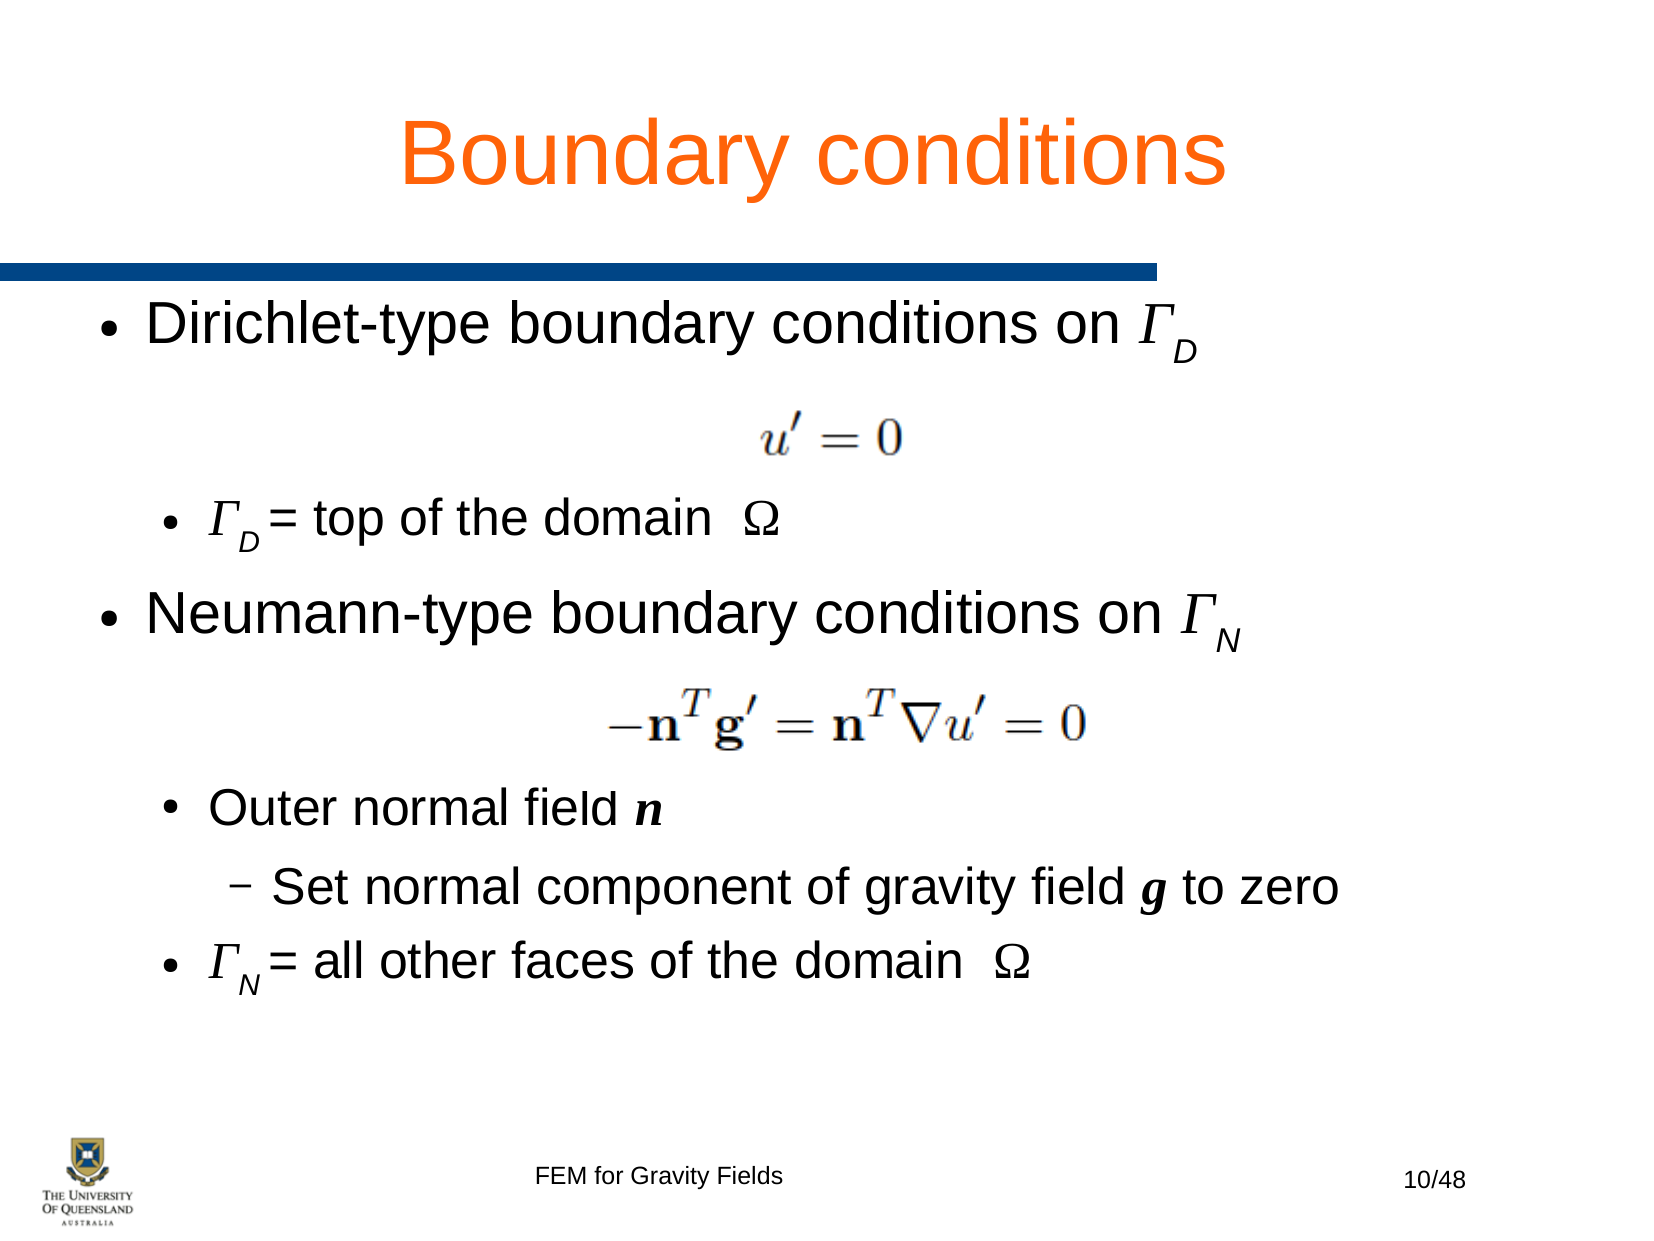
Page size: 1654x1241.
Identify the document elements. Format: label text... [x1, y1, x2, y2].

title Boundary conditions [82, 49, 1571, 257]
list Dirichlet-type boundary conditions on ΓD ΓD = top of the domain Ω Neumann-type boundary conditions on ΓN Outer normal field n Set normal component of gravity field g to zero ΓN = all other faces of the domain Ω [82, 290, 1571, 1010]
picture [673, 393, 972, 496]
picture [35, 1133, 142, 1235]
picture [548, 661, 1134, 791]
